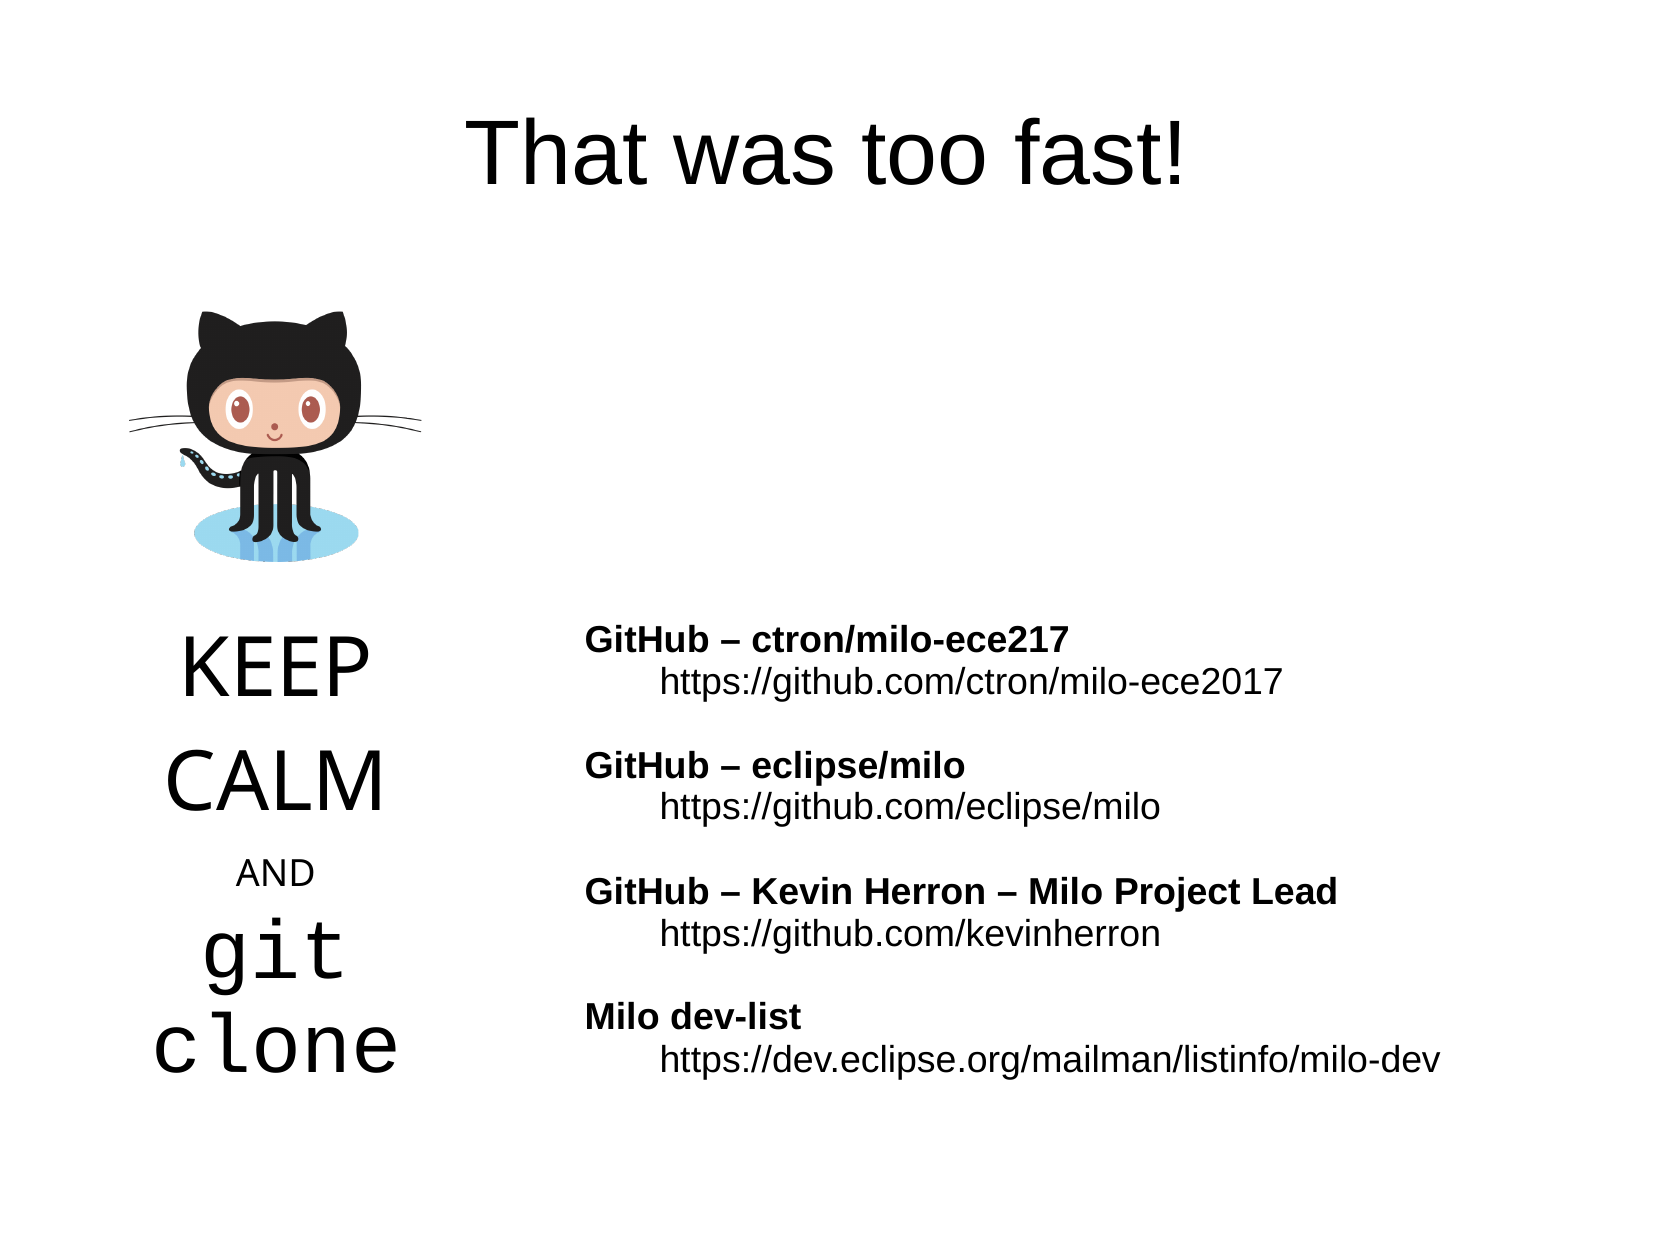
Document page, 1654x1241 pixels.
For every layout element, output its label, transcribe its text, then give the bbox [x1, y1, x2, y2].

title That was too fast! [82, 49, 1571, 257]
picture [119, 306, 432, 567]
text_box KEEP CALM AND git clone [110, 600, 441, 1071]
text_box GitHub – ctron/milo-ece217 https://github.com/ctron/milo-ece2017 GitHub – eclipse/milo https://github.com/eclipse/milo GitHub – Kevin Herron – Milo Project Lead https://github.com/kevinherron Milo dev-list https://dev.eclipse.org/mailman/listinfo/milo-dev [569, 610, 1530, 1124]
